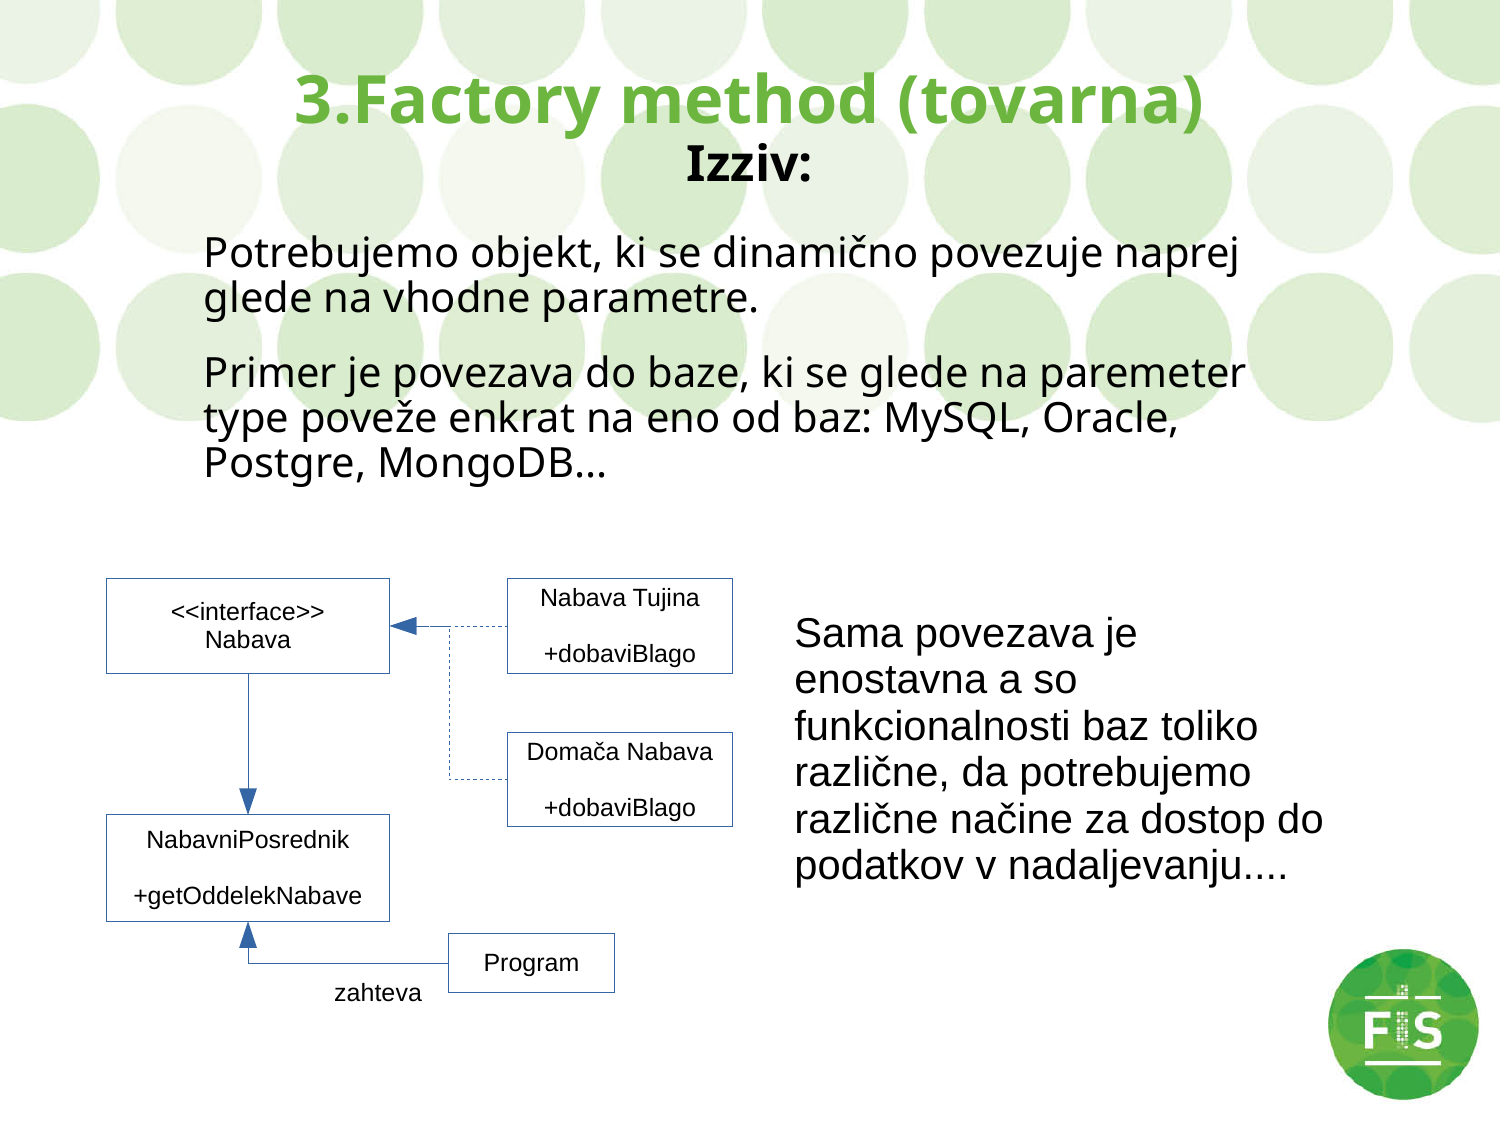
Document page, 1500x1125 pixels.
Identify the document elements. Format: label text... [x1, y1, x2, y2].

text_box zahteva [319, 971, 438, 1015]
picture [0, 0, 1500, 1125]
text_box Program [448, 933, 615, 993]
text_box Nabava Tujina +dobaviBlago [507, 578, 733, 674]
list Potrebujemo objekt, ki se dinamično povezuje naprej glede na vhodne parametre. Primer je povezava do baze, ki se glede na paremeter type poveže enkrat na eno od baz: MySQL, Oracle, Postgre, MongoDB... [118, 224, 1323, 343]
text_box NabavniPosrednik +getOddelekNabave [106, 814, 390, 922]
text_box Sama povezava je enostavna a so funkcionalnosti baz toliko različne, da potrebujemo različne načine za dostop do podatkov v nadaljevanju.... [779, 602, 1355, 1072]
text_box Domača Nabava +dobaviBlago [507, 732, 733, 827]
title 3.Factory method (tovarna) Izziv: [75, 59, 1425, 233]
text_box <<interface>> Nabava [106, 578, 390, 674]
